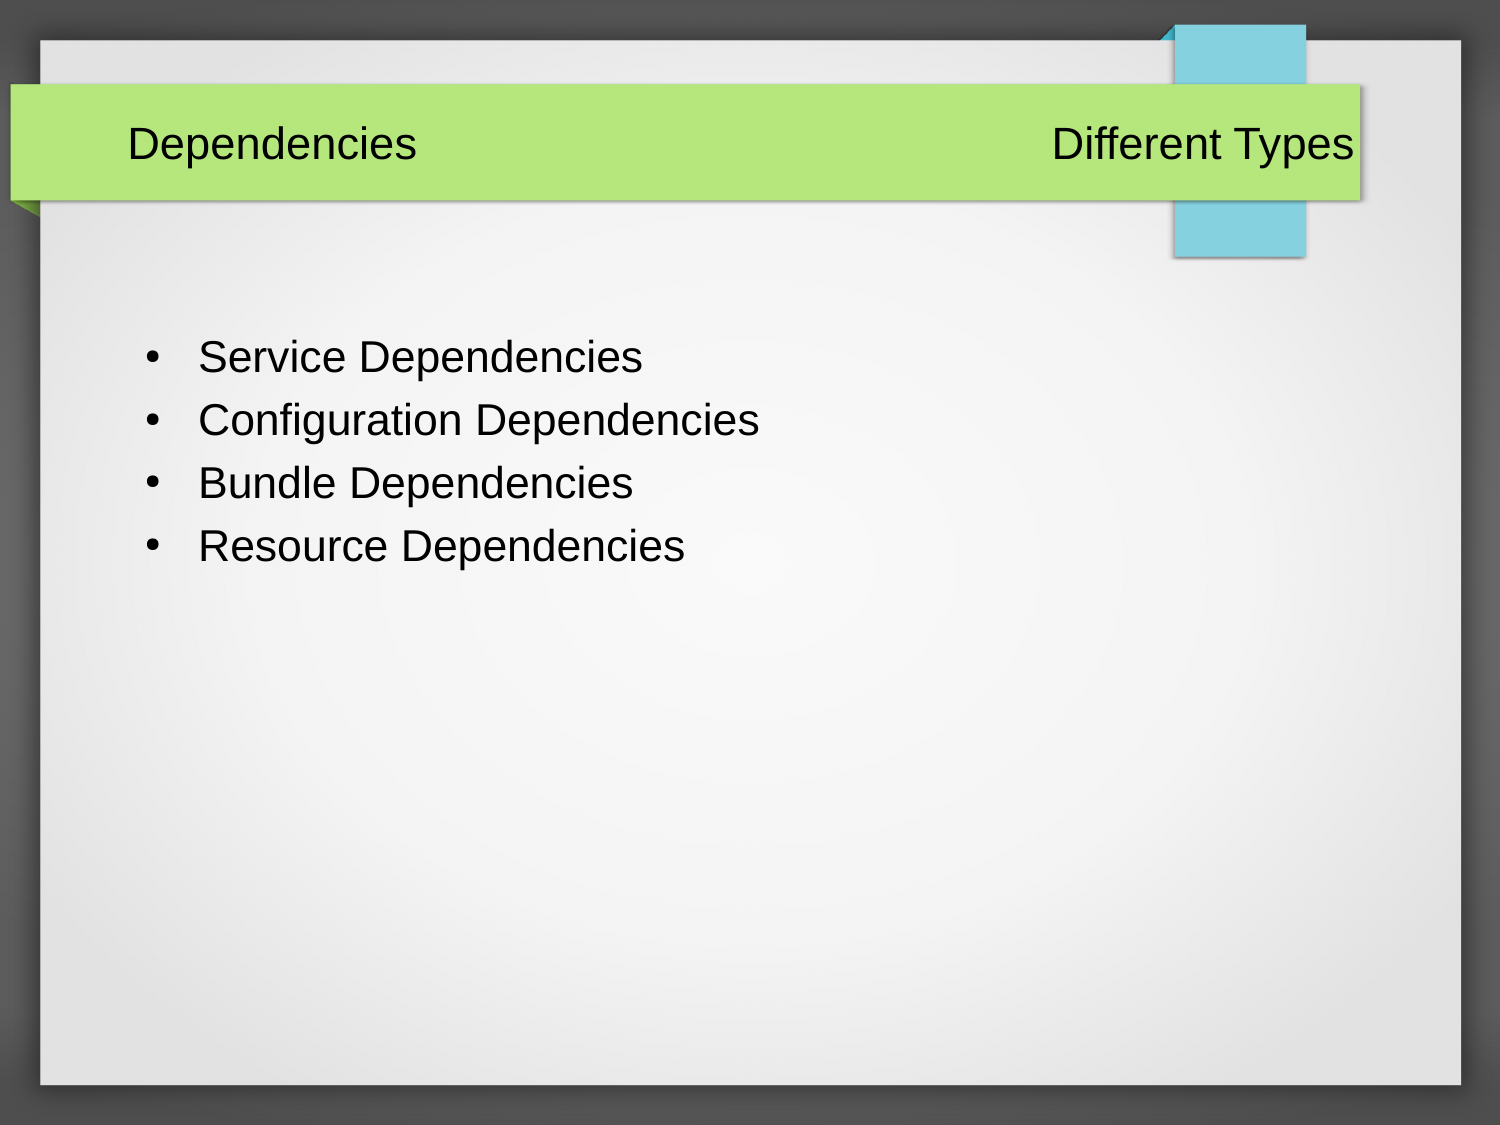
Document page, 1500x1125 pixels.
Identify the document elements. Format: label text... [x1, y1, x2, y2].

picture [0, 0, 1500, 1125]
list Service Dependencies Configuration Dependencies Bundle Dependencies Resource Dependencies [112, 324, 1388, 978]
title Dependencies Different Types [112, 42, 1388, 246]
